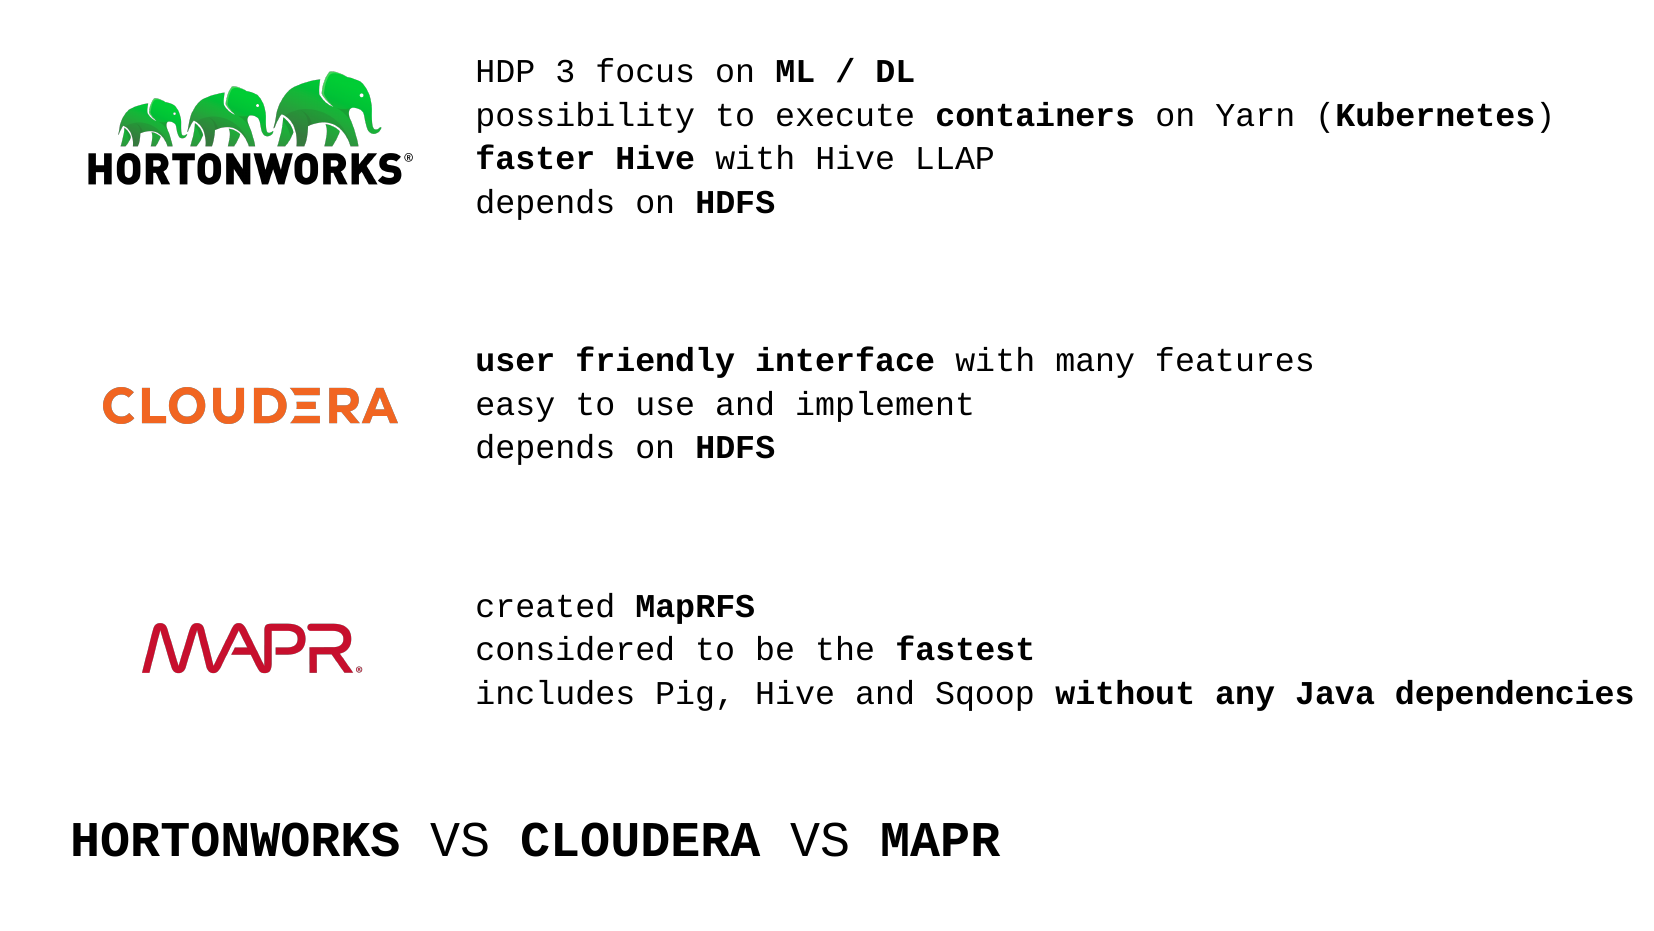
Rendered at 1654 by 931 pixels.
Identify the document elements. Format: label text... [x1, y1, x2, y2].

text_box user friendly interface with many features easy to use and implement depends on HDFS [460, 336, 1548, 479]
picture [103, 387, 398, 424]
text_box created MapRFS considered to be the fastest includes Pig, Hive and Sqoop without any Java dependencies [460, 581, 1654, 722]
text_box HDP 3 focus on ML / DL possibility to execute containers on Yarn (Kubernetes) faster Hive with Hive LLAP depends on HDFS [460, 47, 1595, 249]
title HORTONWORKS VS CLOUDERA VS MAPR [70, 815, 1559, 882]
picture [122, 604, 379, 692]
picture [87, 70, 414, 186]
